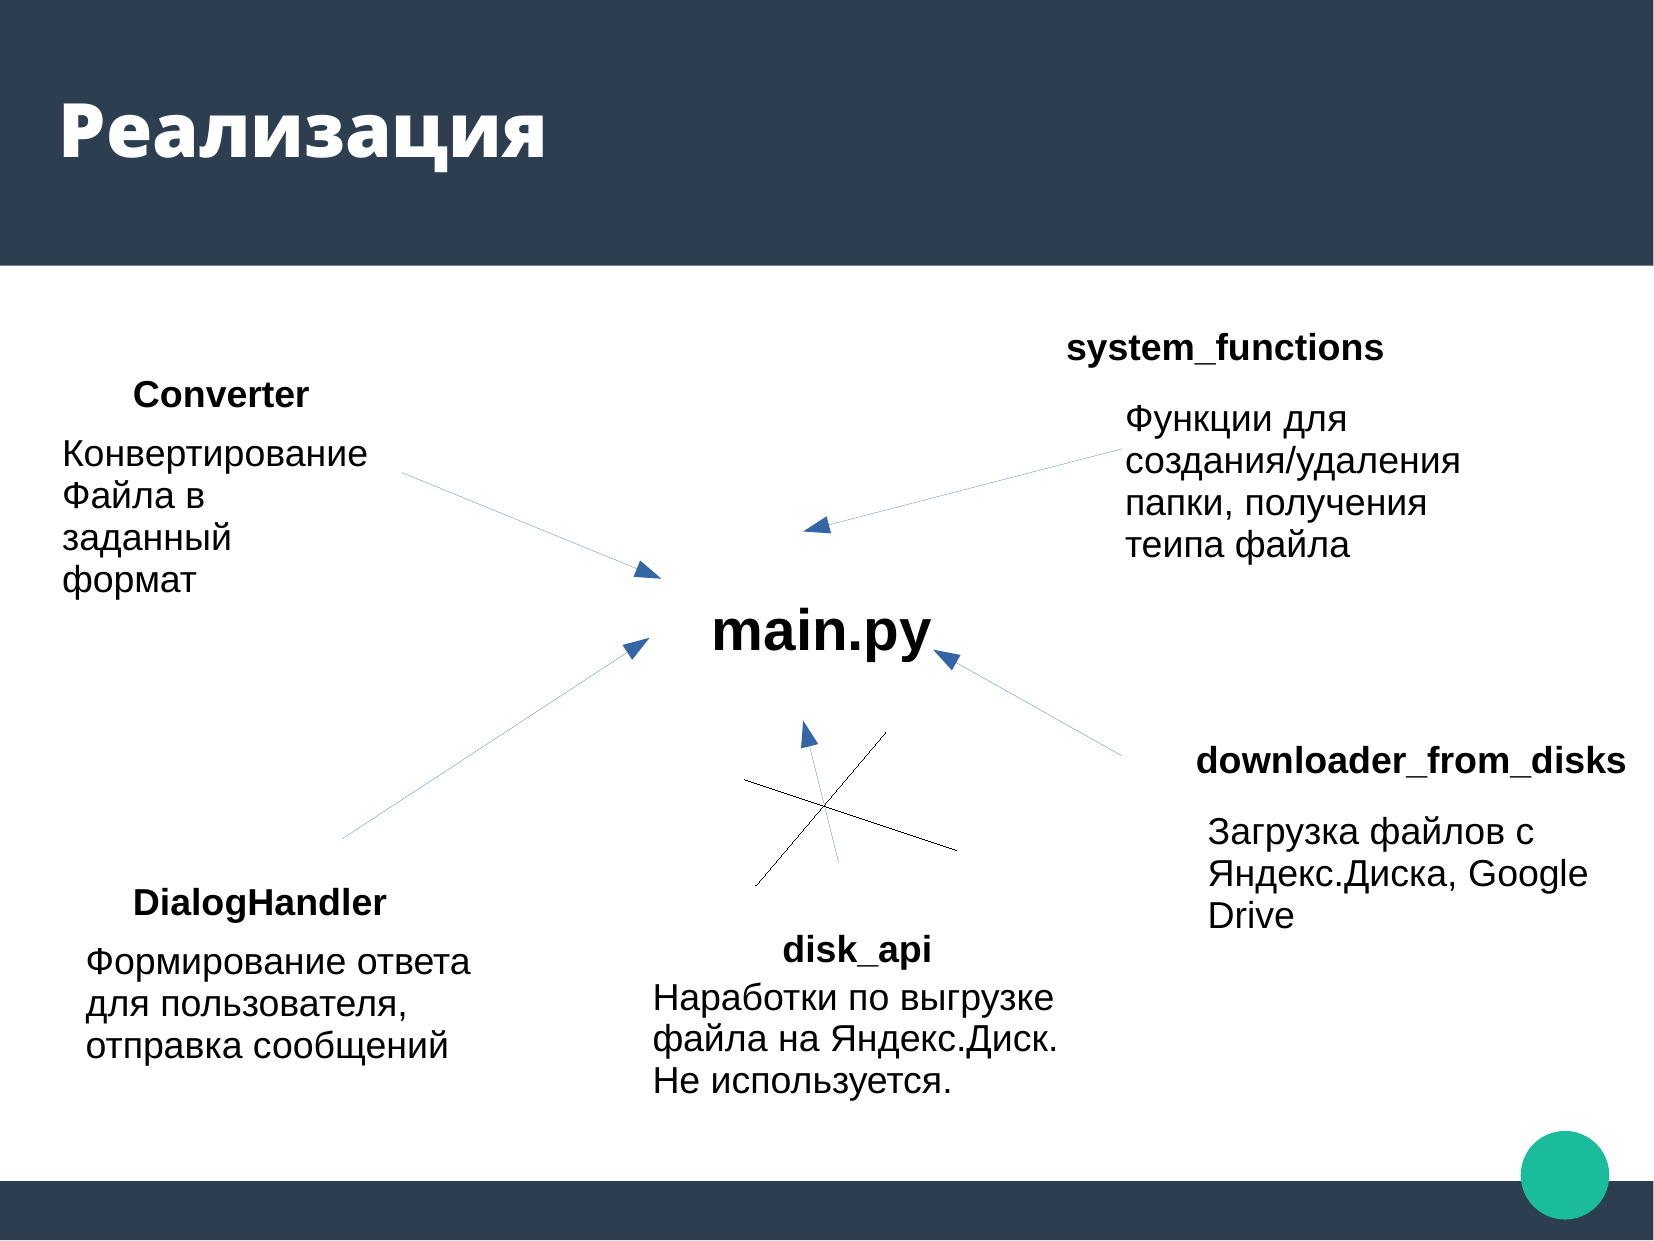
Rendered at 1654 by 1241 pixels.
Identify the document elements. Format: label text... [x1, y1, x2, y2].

text_box Converter [118, 366, 686, 465]
text_box system_functions [1051, 318, 1607, 376]
title Реализация [59, 49, 1595, 207]
text_box Функции для создания/удаления папки, получения теипа файла [1110, 389, 1512, 573]
text_box Наработки по выгрузке файла на Яндекс.Диск. Не используется. [637, 968, 1075, 1194]
text_box Загрузка файлов с Яндекс.Диска, Google Drive [1192, 803, 1619, 944]
text_box main.py [696, 590, 1312, 754]
text_box Конвертирование Файла в заданный формат [47, 425, 390, 650]
text_box Формирование ответа для пользователя, отправка сообщений [70, 933, 508, 1074]
text_box DialogHandler [118, 874, 615, 973]
text_box disk_api [767, 921, 1170, 979]
text_box downloader_from_disks [1181, 732, 1654, 832]
